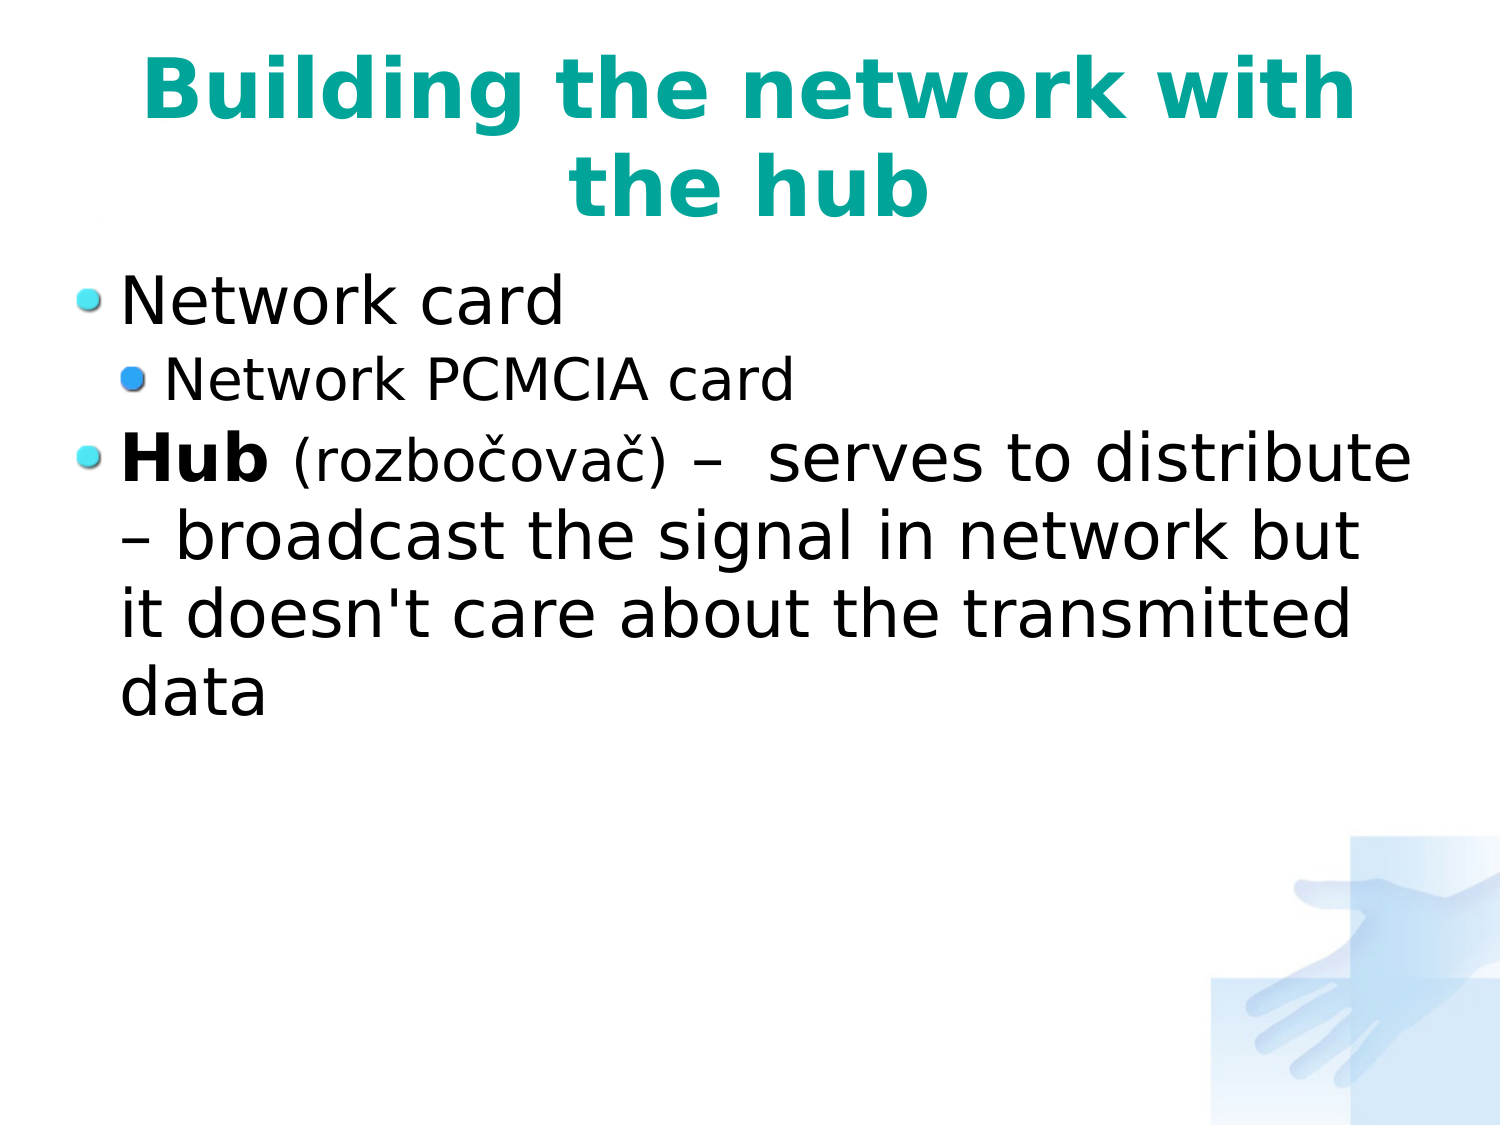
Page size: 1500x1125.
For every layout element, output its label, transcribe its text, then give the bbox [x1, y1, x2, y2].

picture [0, 0, 1500, 1125]
title Building the network with the hub [75, 21, 1426, 257]
list Network card Network PCMCIA card Hub (rozbočovač) – serves to distribute – broadcast the signal in network but it doesn't care about the transmitted data [75, 262, 1426, 1006]
